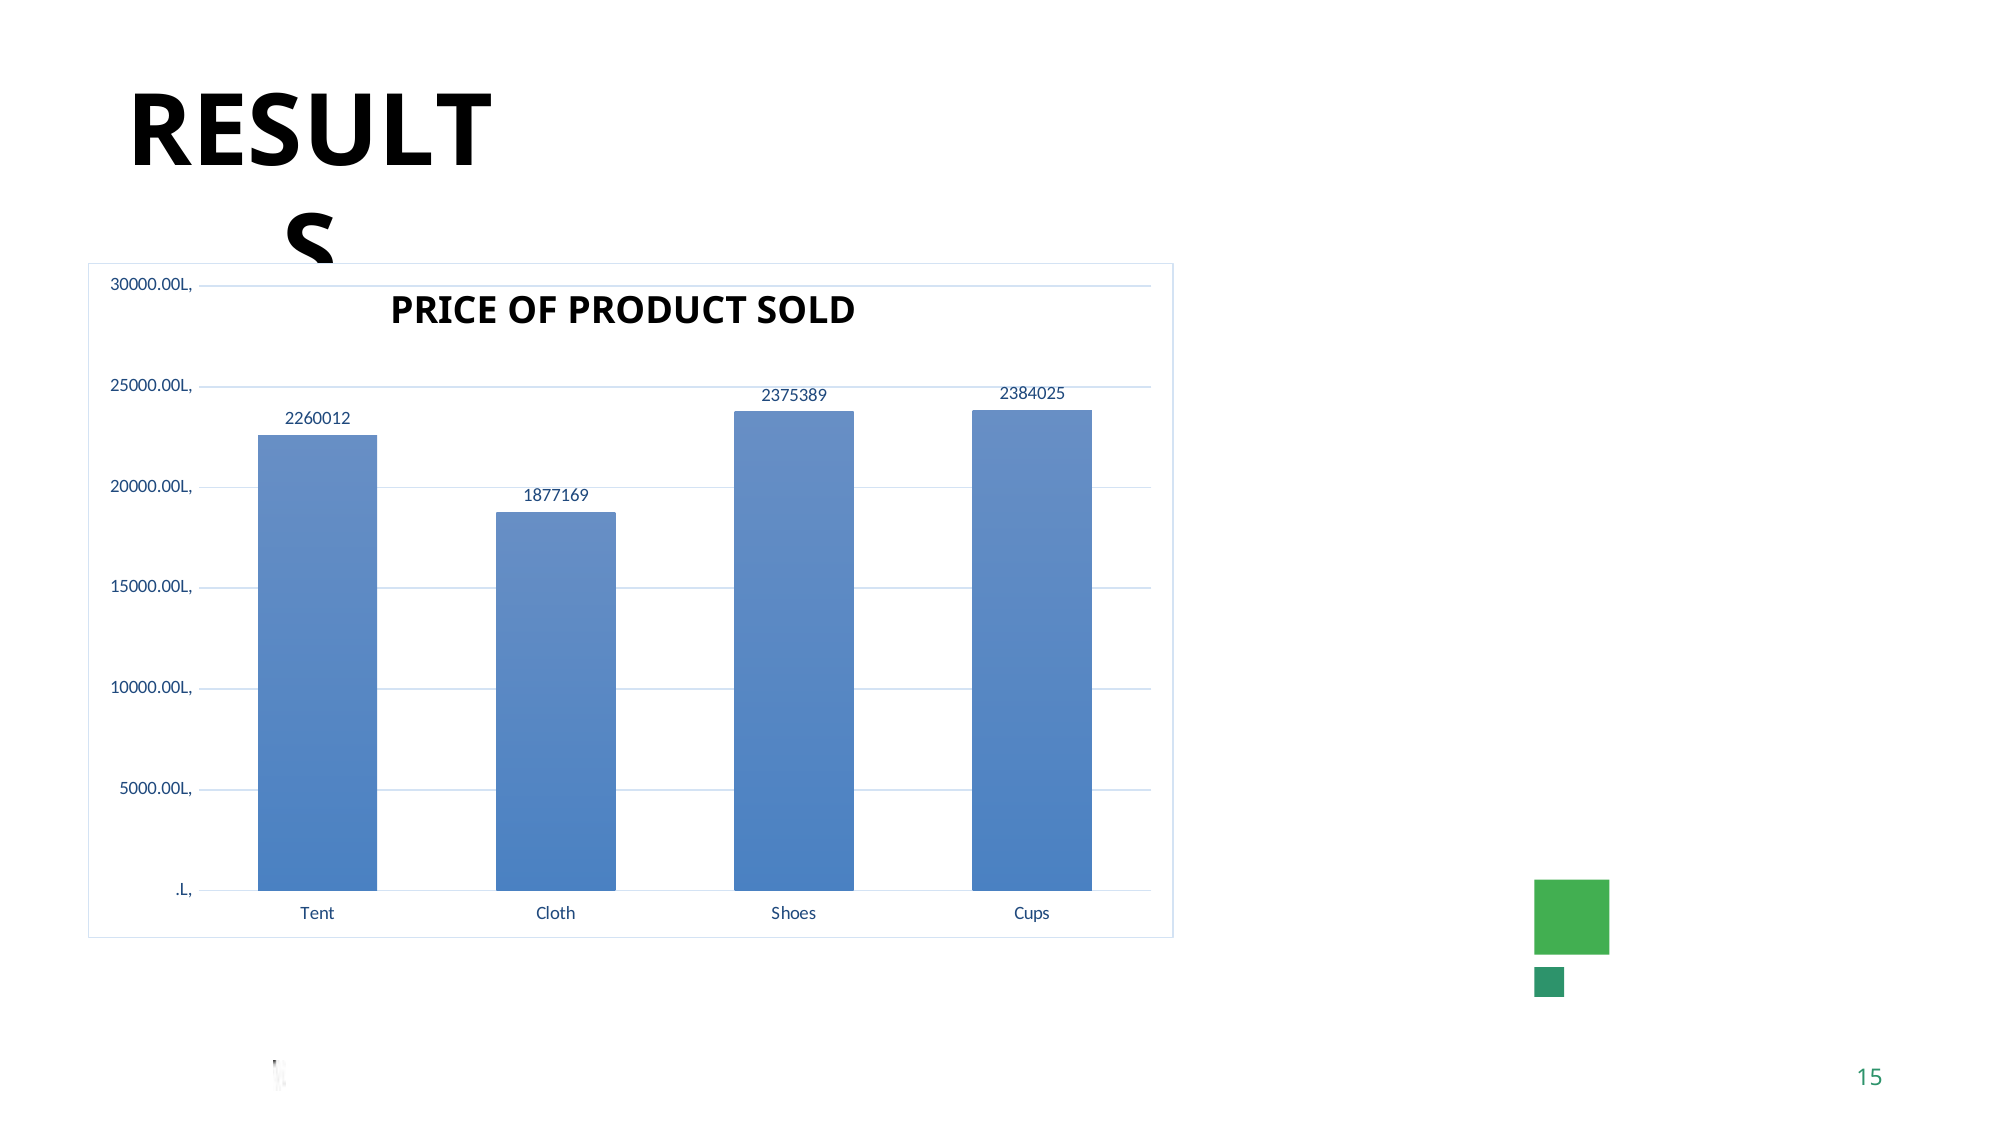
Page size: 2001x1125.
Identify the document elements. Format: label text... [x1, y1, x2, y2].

text_box [1534, 967, 1565, 997]
text_box [1534, 879, 1610, 955]
title RESULTS [123, 63, 524, 188]
chart [87, 262, 1174, 939]
text_box 15 [1849, 1061, 1888, 1094]
text_box PRICE OF PRODUCT SOLD [375, 278, 1042, 339]
picture [273, 1060, 286, 1091]
